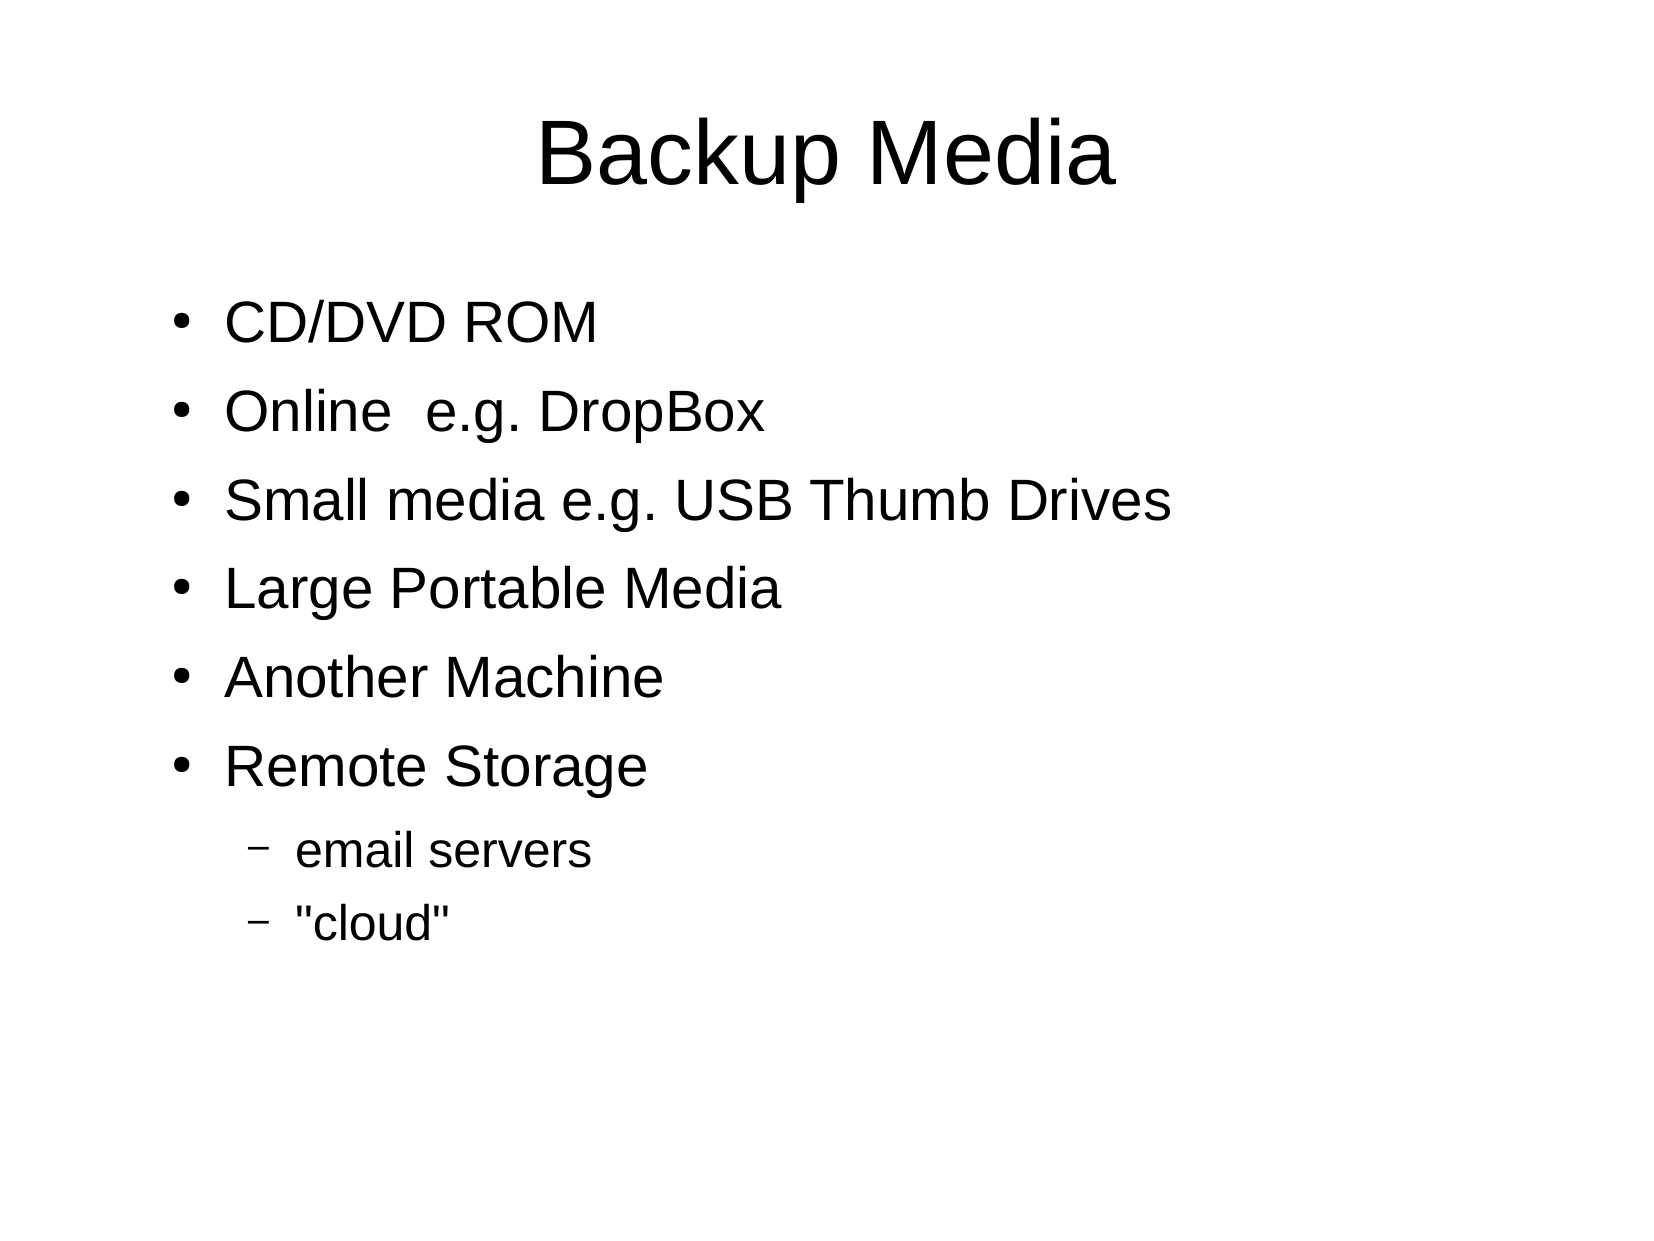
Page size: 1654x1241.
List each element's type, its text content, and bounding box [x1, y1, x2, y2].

list CD/DVD ROM Online e.g. DropBox Small media e.g. USB Thumb Drives Large Portable Media Another Machine Remote Storage email servers "cloud" [82, 290, 1571, 1109]
title Backup Media [82, 56, 1571, 250]
